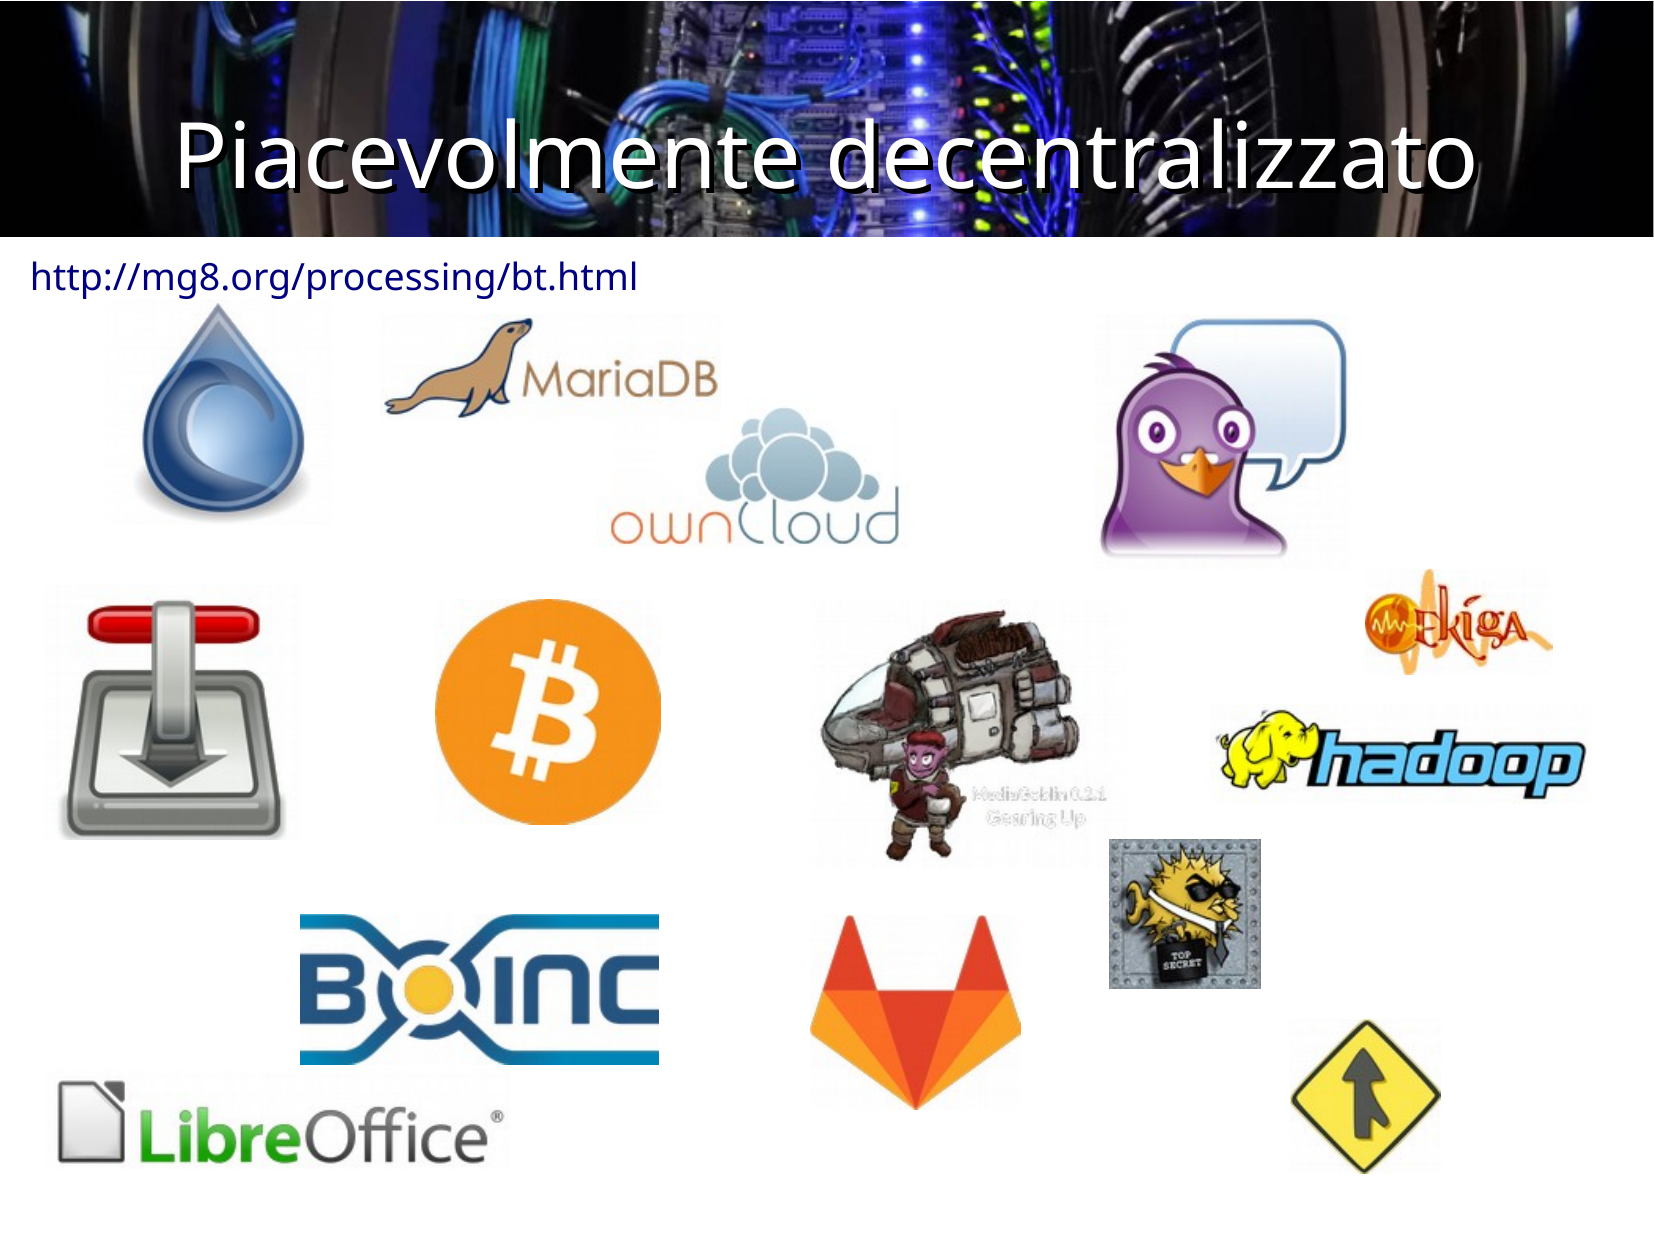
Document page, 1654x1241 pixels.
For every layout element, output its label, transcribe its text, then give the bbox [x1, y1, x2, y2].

picture [1365, 569, 1553, 676]
picture [45, 1068, 511, 1171]
text_box http://mg8.org/processing/bt.html [15, 242, 886, 301]
picture [435, 599, 661, 826]
picture [300, 914, 659, 1066]
picture [1290, 1019, 1441, 1174]
picture [1095, 314, 1351, 571]
picture [1210, 704, 1591, 804]
picture [105, 301, 331, 526]
picture [810, 599, 1261, 989]
picture [380, 314, 916, 556]
picture [810, 915, 1021, 1111]
picture [0, 1, 1654, 237]
title Piacevolmente decentralizzato [82, 49, 1571, 257]
picture [45, 584, 301, 841]
